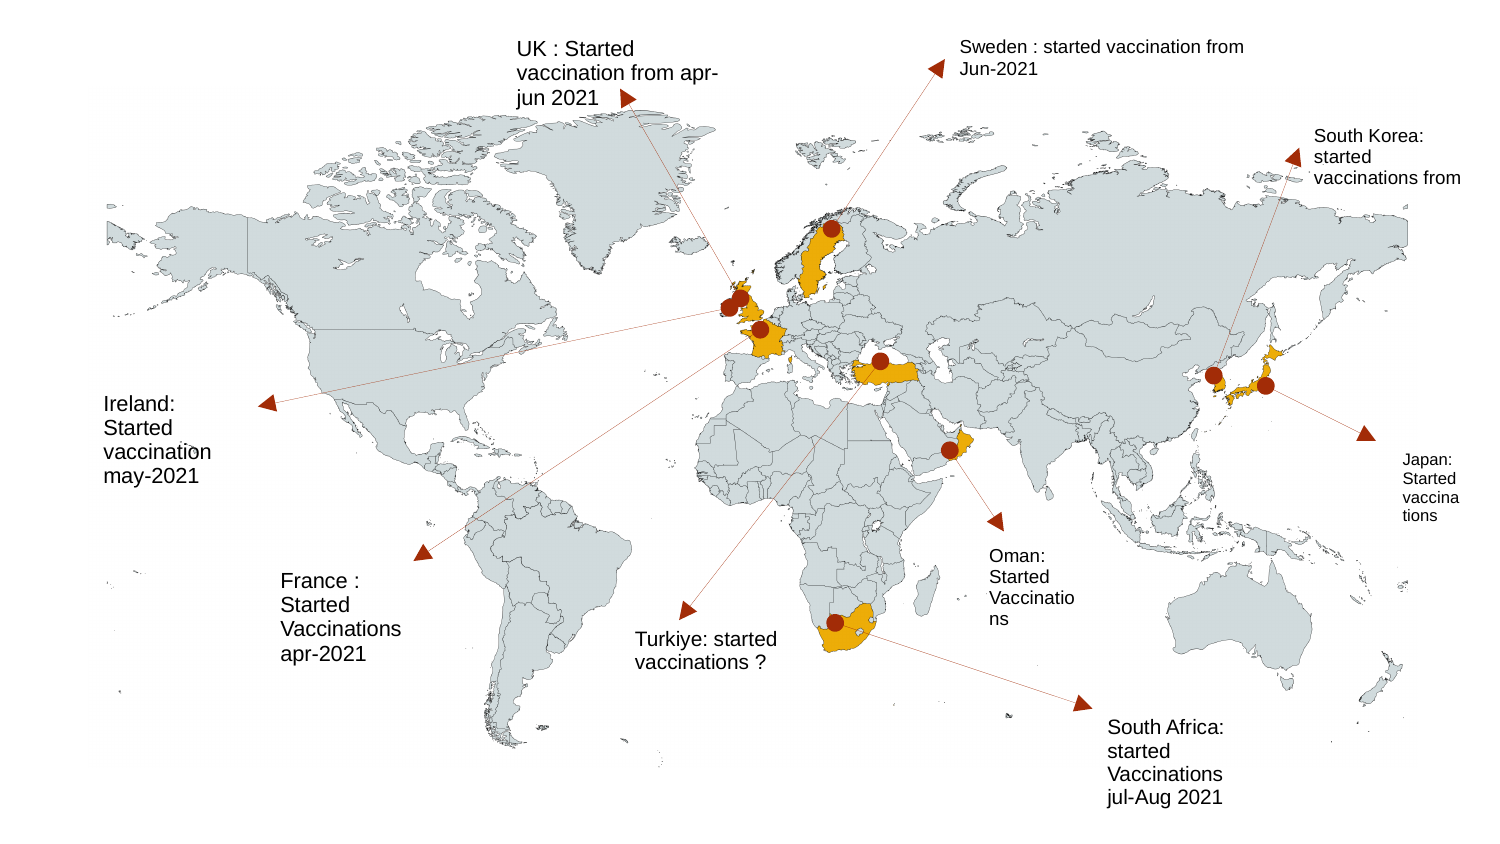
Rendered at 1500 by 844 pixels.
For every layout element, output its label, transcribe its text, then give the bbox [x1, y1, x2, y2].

text_box UK : Started vaccination from apr-jun 2021 [501, 29, 739, 118]
picture [88, 86, 1418, 768]
text_box Ireland: Started vaccination may-2021 [88, 383, 266, 496]
picture [88, 86, 735, 402]
text_box France : Started Vaccinations apr-2021 [265, 561, 443, 673]
text_box Sweden : started vaccination from Jun-2021 [944, 29, 1270, 129]
text_box Turkiye: started vaccinations ? [620, 620, 798, 682]
text_box South Korea: started vaccinations from [1299, 118, 1477, 197]
text_box Japan: Started vaccinations [1387, 442, 1477, 533]
text_box South Africa: started Vaccinations jul-Aug 2021 [1092, 708, 1270, 817]
text_box Oman: Started Vaccinations [974, 537, 1093, 637]
